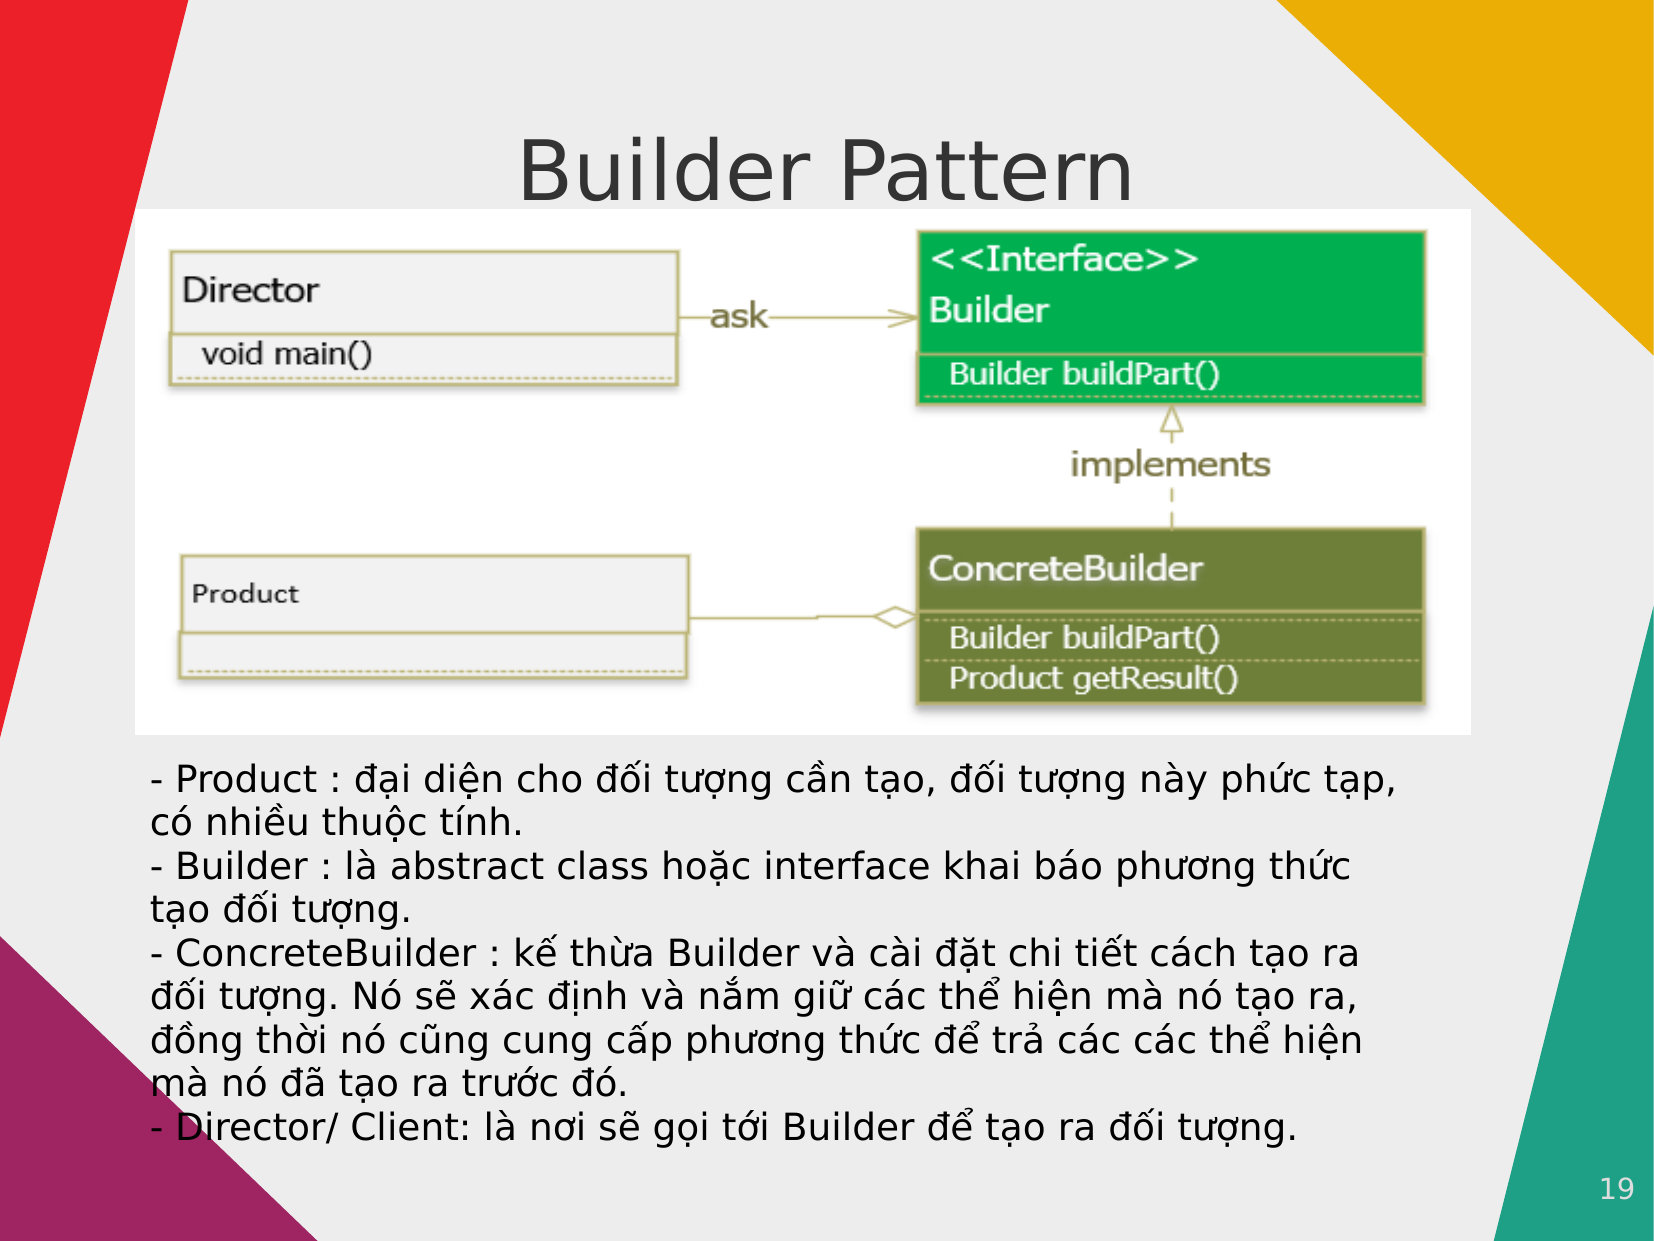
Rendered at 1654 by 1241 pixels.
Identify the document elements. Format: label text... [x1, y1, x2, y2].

text_box - Product : đại diện cho đối tượng cần tạo, đối tượng này phức tạp, có nhiều thuộc tính. - Builder : là abstract class hoặc interface khai báo phương thức tạo đối tượng. - ConcreteBuilder : kế thừa Builder và cài đặt chi tiết cách tạo ra đối tượng. Nó sẽ xác định và nắm giữ các thể hiện mà nó tạo ra, đồng thời nó cũng cung cấp phương thức để trả các các thể hiện mà nó đã tạo ra trước đó. - Director/ Client: là nơi sẽ gọi tới Builder để tạo ra đối tượng. [135, 750, 1441, 1241]
title Builder Pattern [114, 73, 1539, 271]
text_box [15, 270, 571, 329]
picture [135, 209, 1471, 736]
